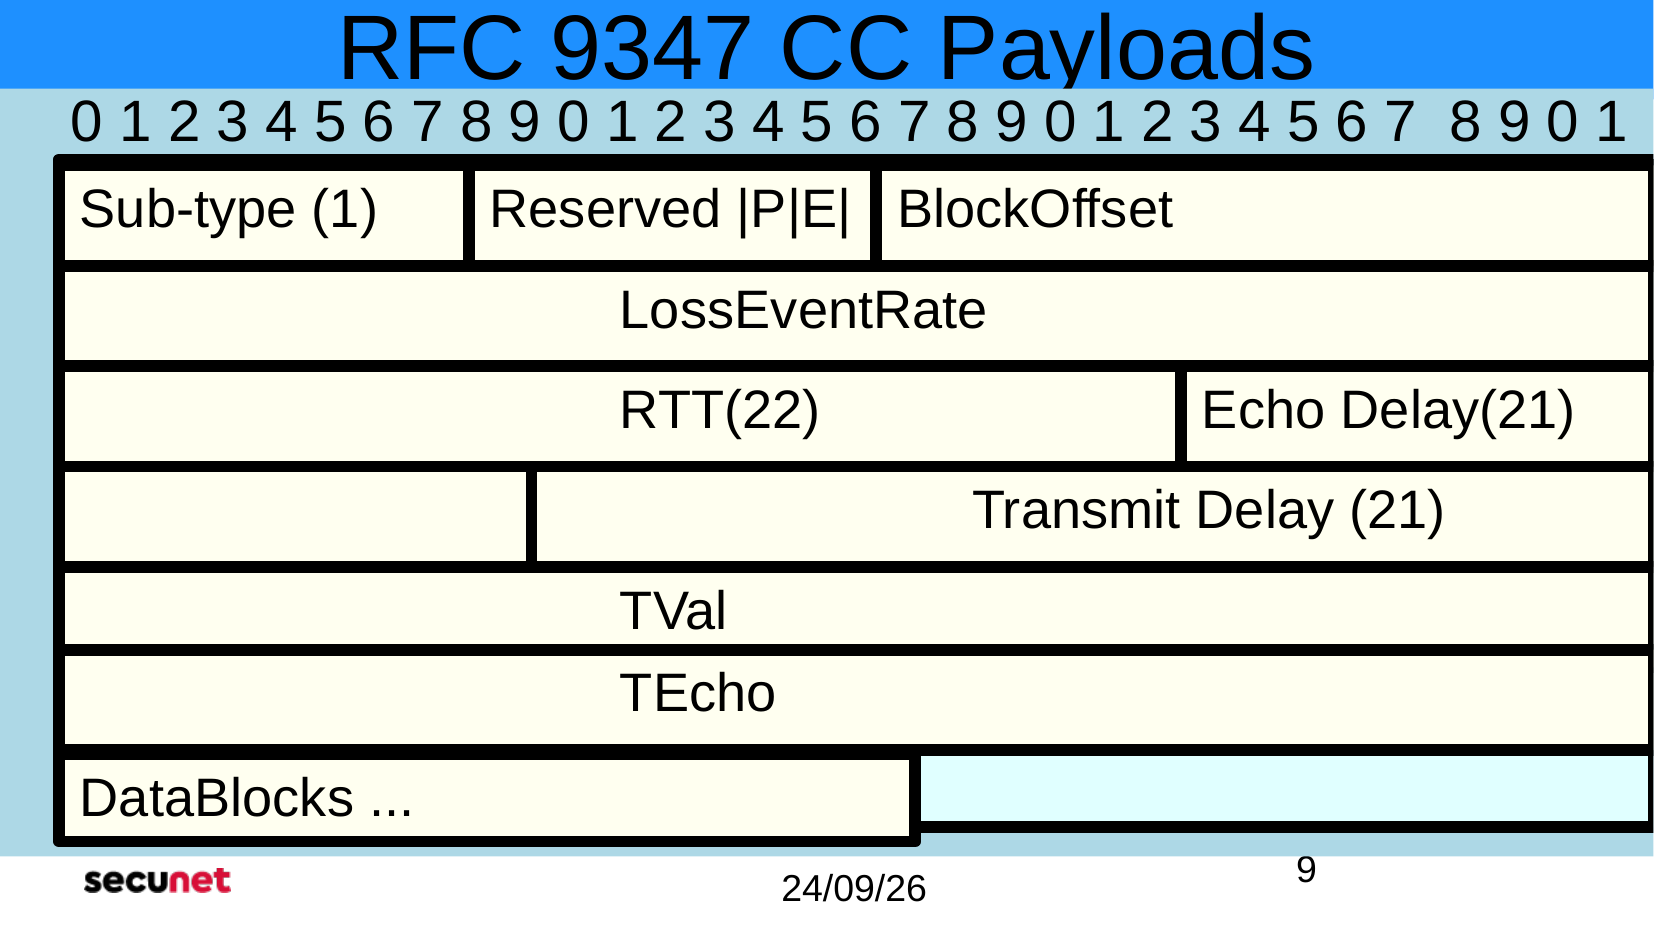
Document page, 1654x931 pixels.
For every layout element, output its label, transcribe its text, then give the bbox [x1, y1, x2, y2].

text_box Sub-type (1) [59, 165, 463, 260]
text_box LossEventRate [59, 265, 1654, 360]
text_box TEcho [59, 649, 1654, 751]
picture [84, 868, 231, 893]
text_box Transmit Delay (21) [531, 466, 1654, 561]
text_box [921, 756, 1654, 827]
title RFC 9347 CC Payloads [0, 0, 1654, 88]
text_box RTT(22) [59, 366, 1175, 461]
text_box DataBlocks ... [59, 754, 916, 842]
text_box [59, 466, 526, 561]
text_box Reserved |P|E| [468, 165, 870, 260]
text_box TVal [59, 566, 1654, 644]
text_box BlockOffset [876, 165, 1654, 260]
text_box Echo Delay(21) [1181, 366, 1654, 461]
list 0 1 2 3 4 5 6 7 8 9 0 1 2 3 4 5 6 7 8 9 0 1 2 3 4 5 6 7 8 9 0 1 [0, 88, 1654, 857]
